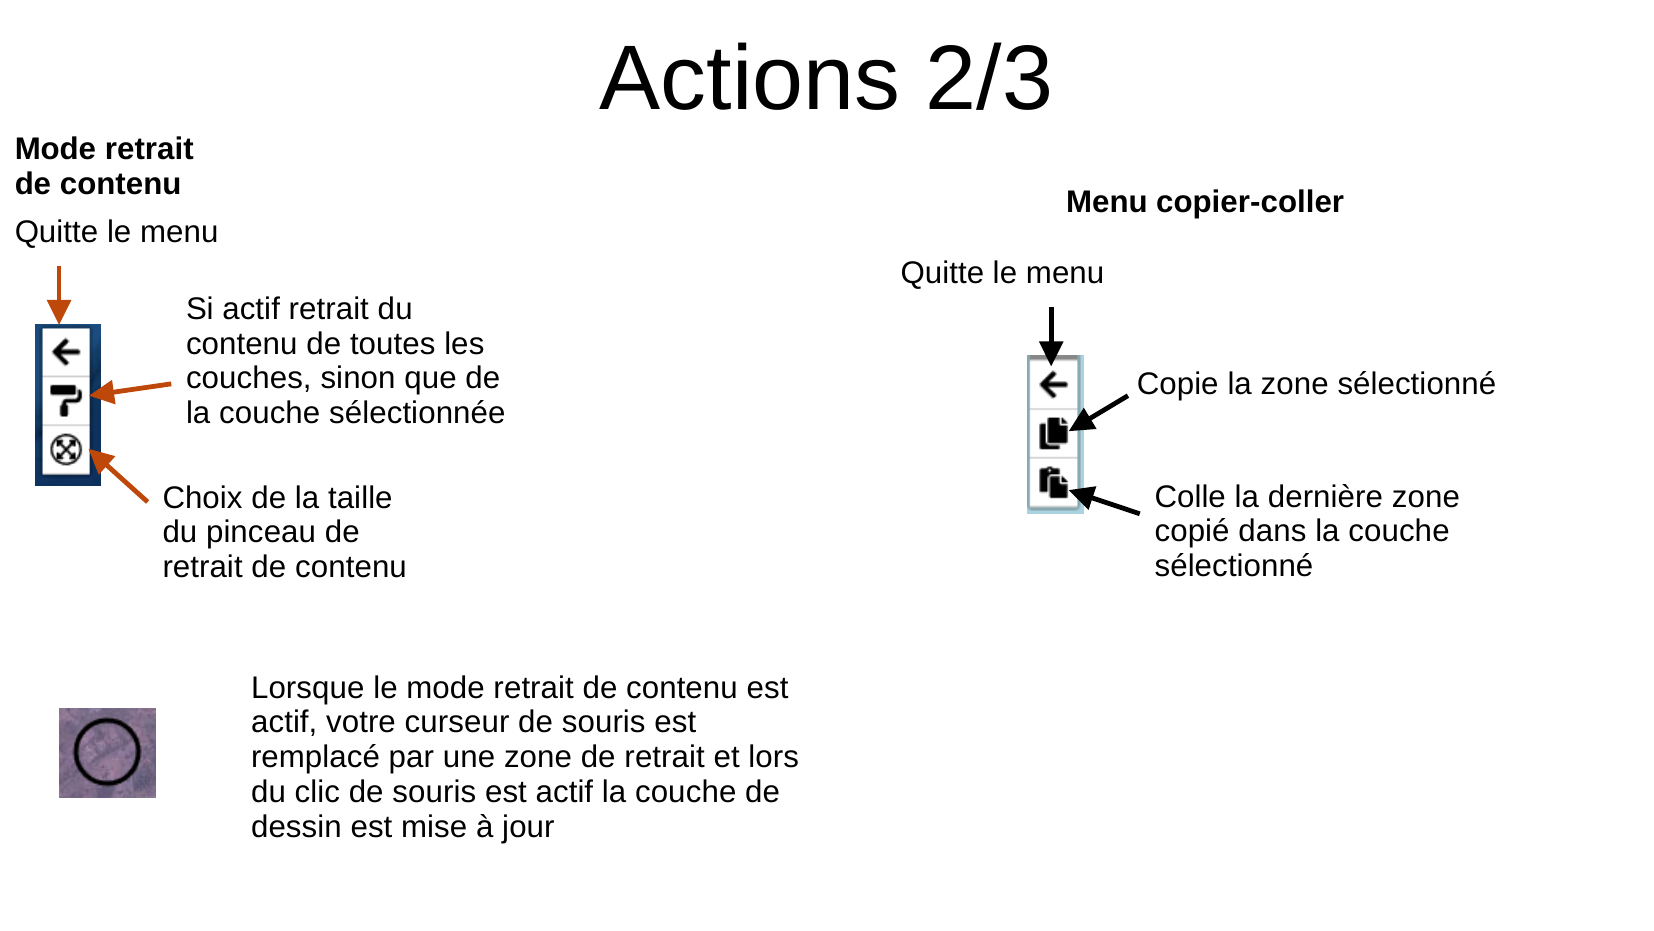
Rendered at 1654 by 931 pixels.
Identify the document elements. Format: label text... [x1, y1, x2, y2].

text_box Quitte le menu [0, 206, 349, 266]
picture [59, 708, 156, 798]
text_box Colle la dernière zone copié dans la couche sélectionné [1139, 471, 1554, 626]
text_box Lorsque le mode retrait de contenu est actif, votre curseur de souris est remplacé par une zone de retrait et lors du clic de souris est actif la couche de dessin est mise à jour [236, 662, 827, 886]
text_box Si actif retrait du contenu de toutes les couches, sinon que de la couche sélectionnée [171, 283, 532, 473]
picture [1027, 355, 1084, 514]
title Actions 2/3 [82, 0, 1571, 156]
text_box Copie la zone sélectionné [1122, 358, 1518, 478]
text_box Choix de la taille du pinceau de retrait de contenu [147, 472, 426, 621]
text_box Quitte le menu [885, 248, 1235, 308]
text_box Menu copier-coller [1051, 177, 1447, 262]
picture [35, 324, 101, 486]
text_box Mode retrait de contenu [0, 123, 237, 209]
